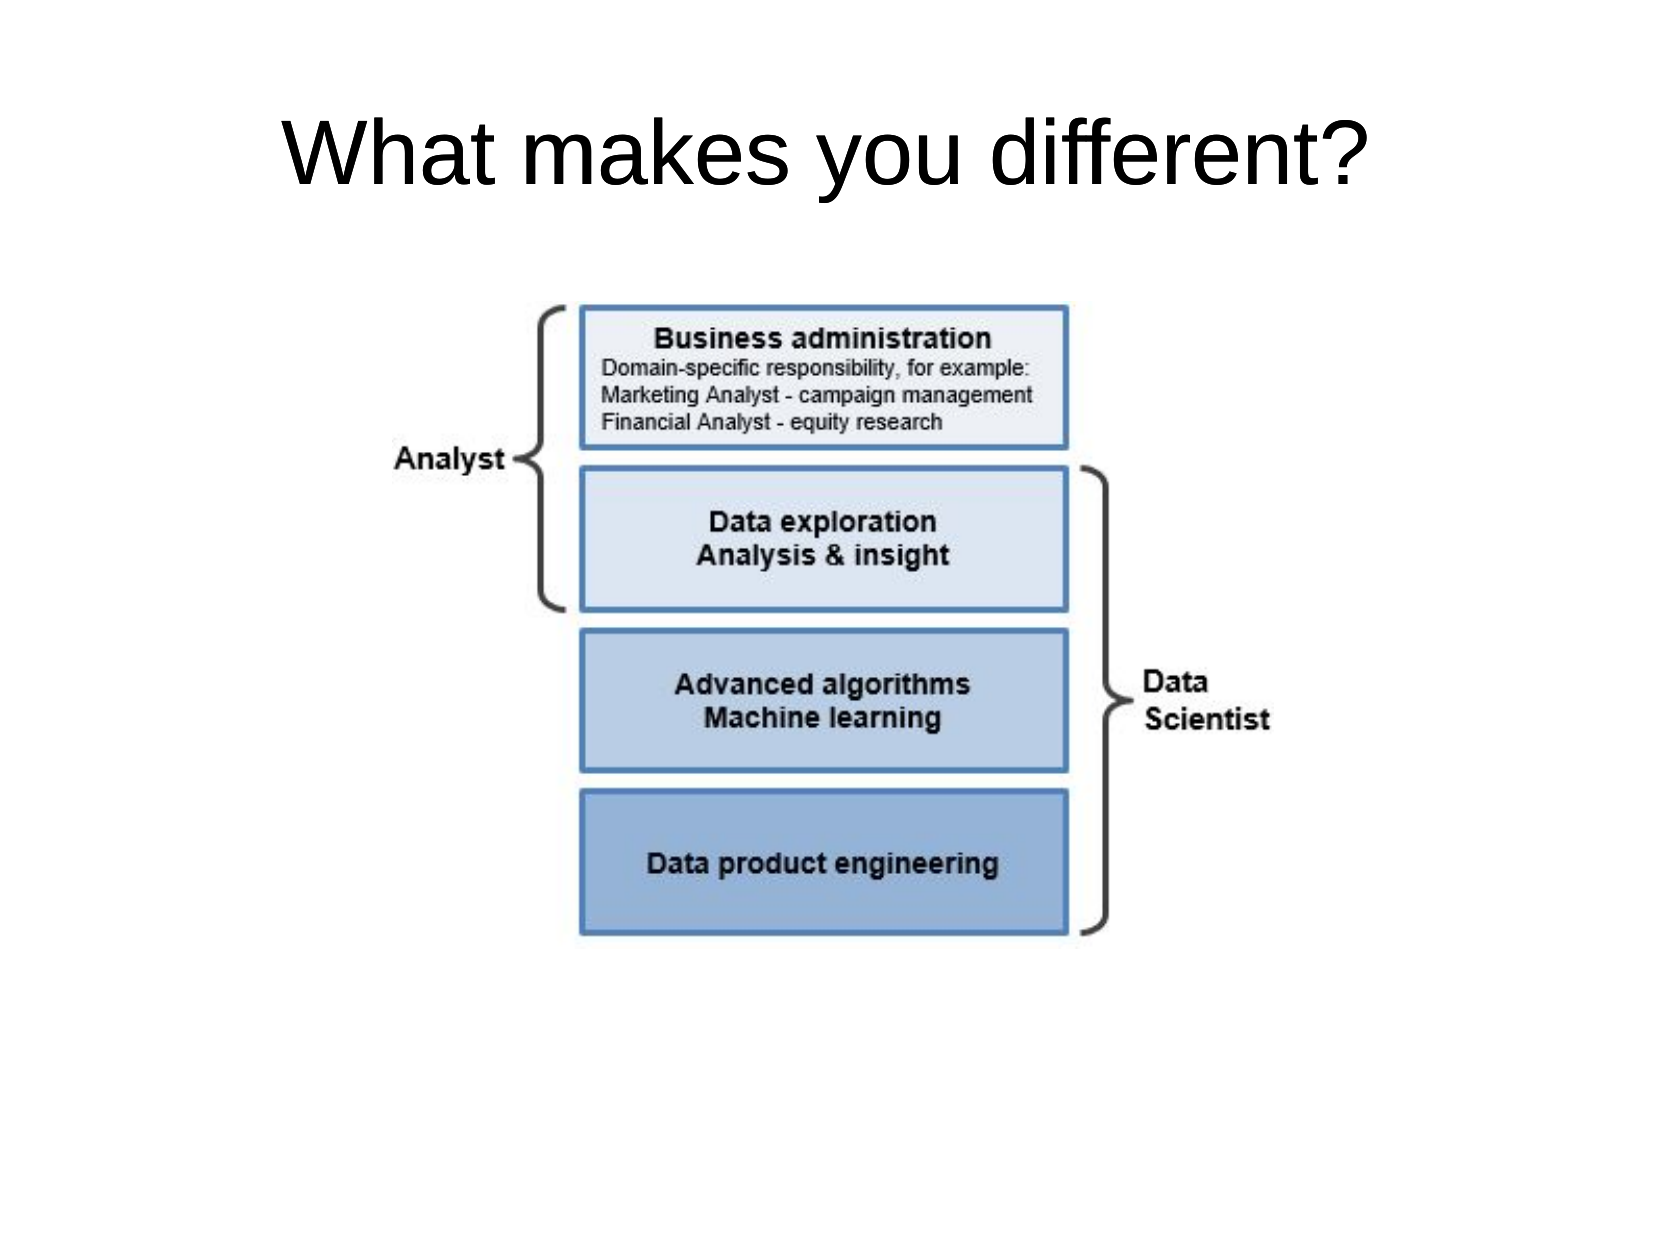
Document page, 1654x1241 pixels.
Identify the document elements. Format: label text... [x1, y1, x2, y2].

text_box What makes you different? [82, 49, 1571, 257]
picture [392, 301, 1274, 949]
